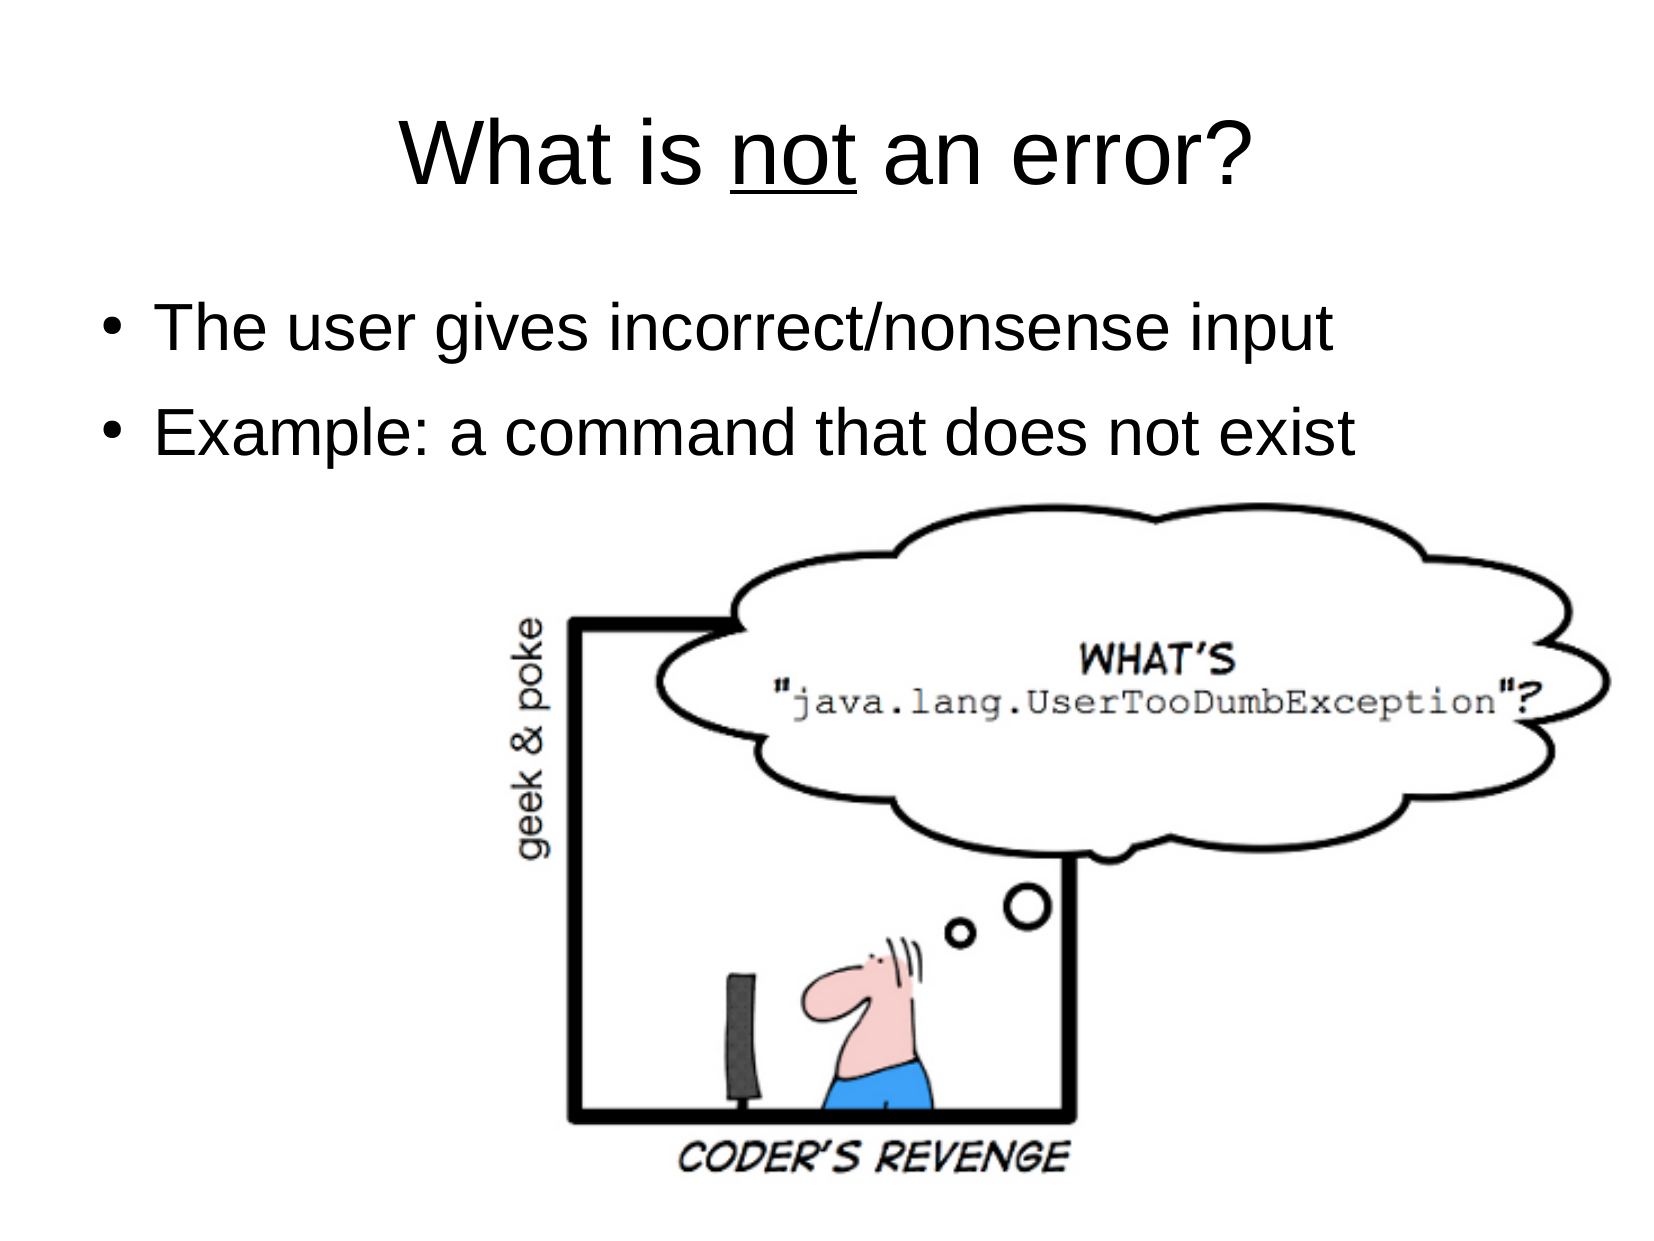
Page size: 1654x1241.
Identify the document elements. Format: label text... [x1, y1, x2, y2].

title What is not an error? [82, 49, 1571, 257]
list The user gives incorrect/nonsense input Example: a command that does not exist [82, 290, 1621, 511]
picture [495, 511, 1621, 1217]
